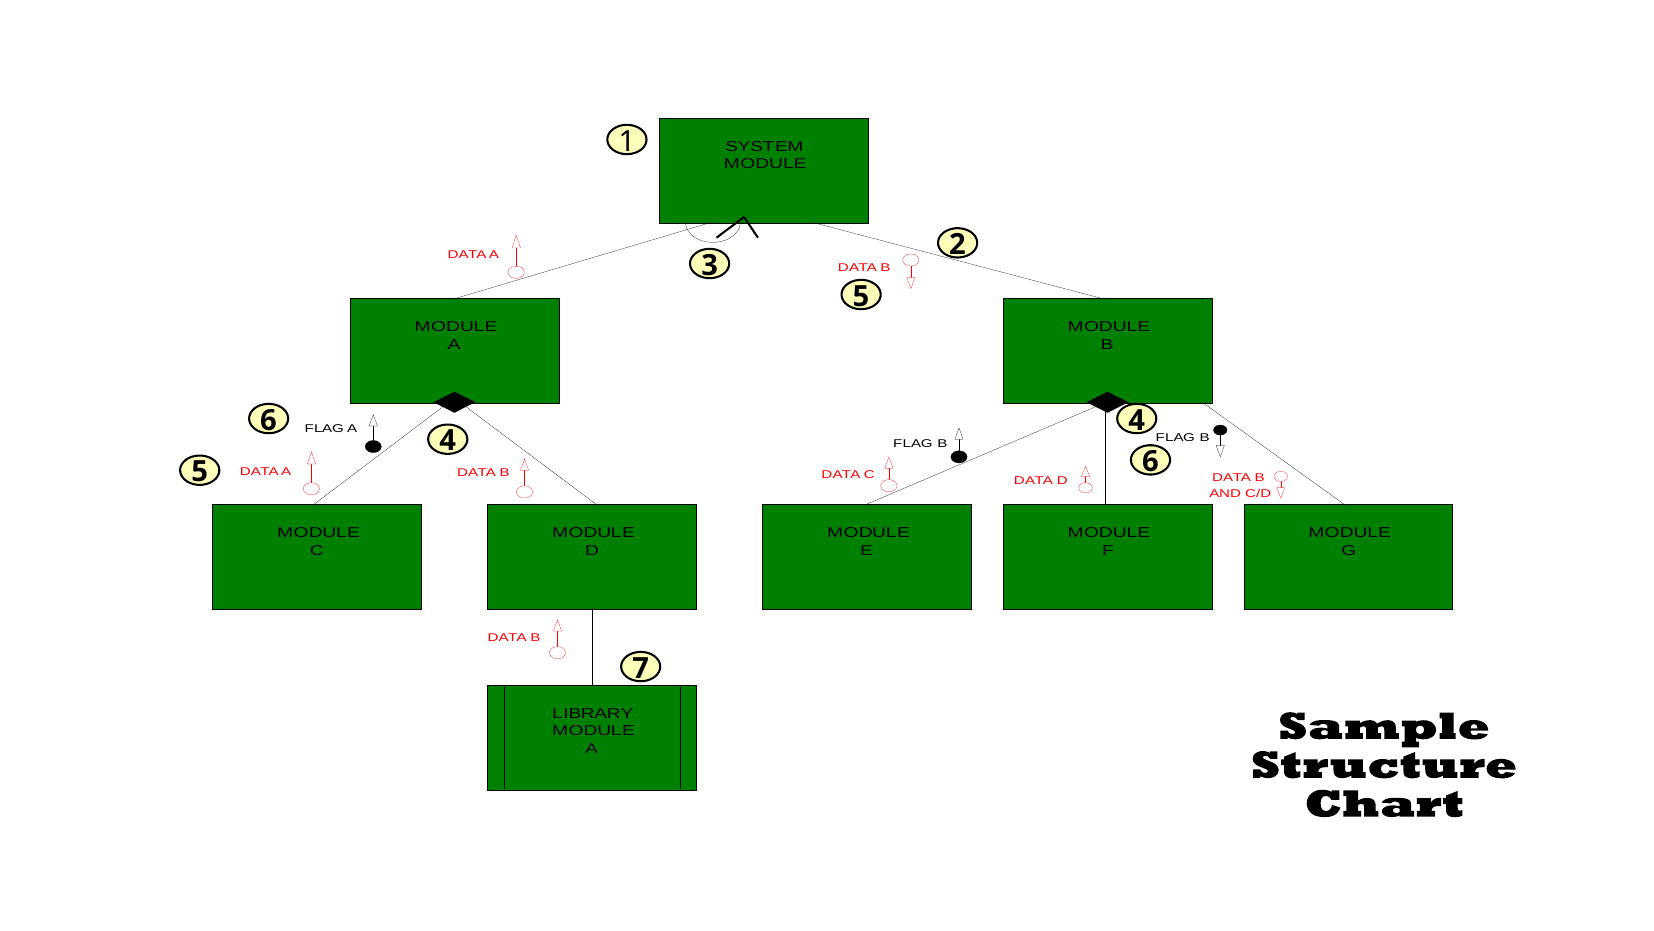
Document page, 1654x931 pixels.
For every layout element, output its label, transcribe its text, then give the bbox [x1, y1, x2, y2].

text_box 5 [180, 455, 220, 485]
text_box 2 [938, 228, 978, 258]
text_box 6 [249, 403, 289, 434]
text_box 6 [1130, 445, 1171, 475]
text_box 1 [607, 124, 647, 155]
text_box 5 [841, 279, 881, 310]
text_box 7 [621, 651, 661, 682]
text_box 4 [1117, 403, 1157, 434]
chart [179, 93, 1516, 837]
text_box 4 [428, 424, 468, 454]
text_box 3 [690, 248, 730, 279]
